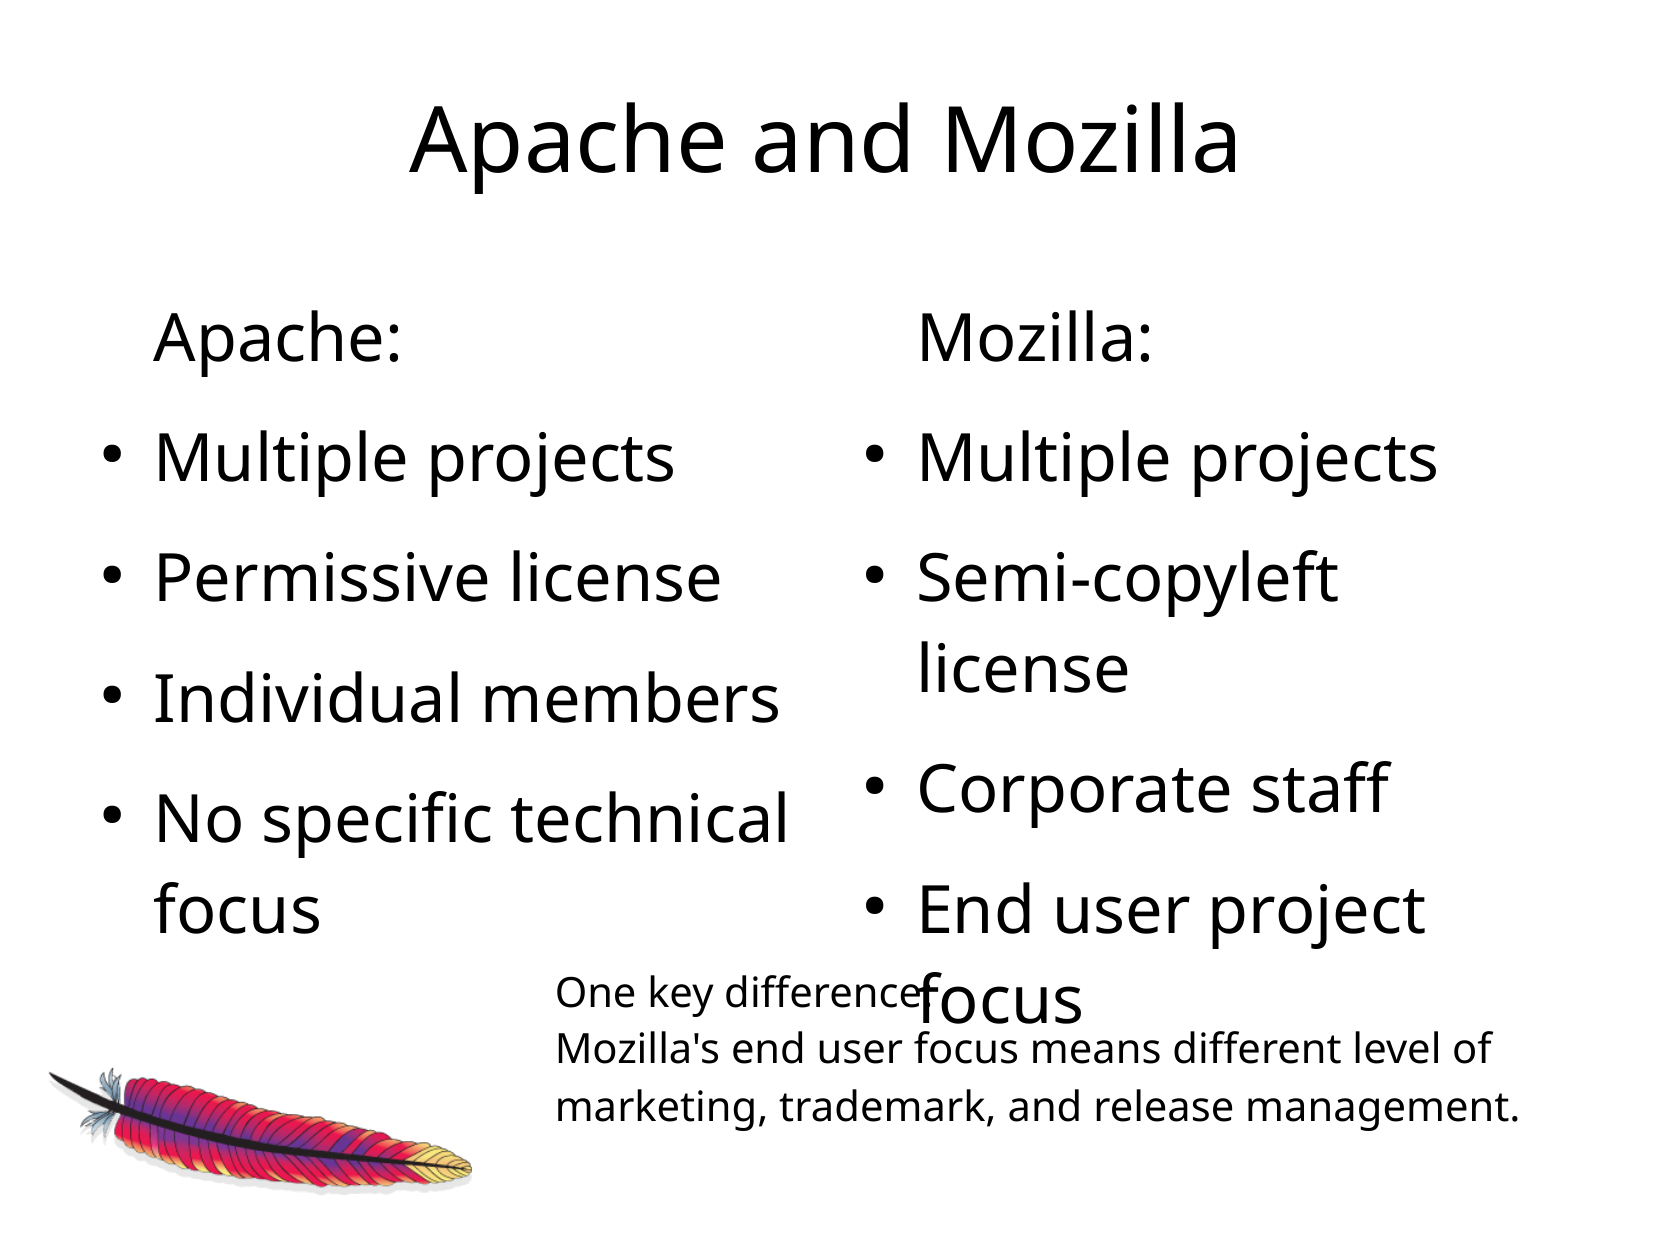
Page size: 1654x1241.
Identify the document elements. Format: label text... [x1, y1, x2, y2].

text_box One key difference: Mozilla's end user focus means different level of marketing, trademark, and release management. [540, 954, 1576, 1197]
list Mozilla: Multiple projects Semi-copyleft license Corporate staff End user project focus [845, 290, 1572, 954]
picture [45, 1064, 477, 1200]
title Apache and Mozilla [82, 49, 1571, 226]
list Apache: Multiple projects Permissive license Individual members No specific technical focus [82, 290, 809, 1109]
